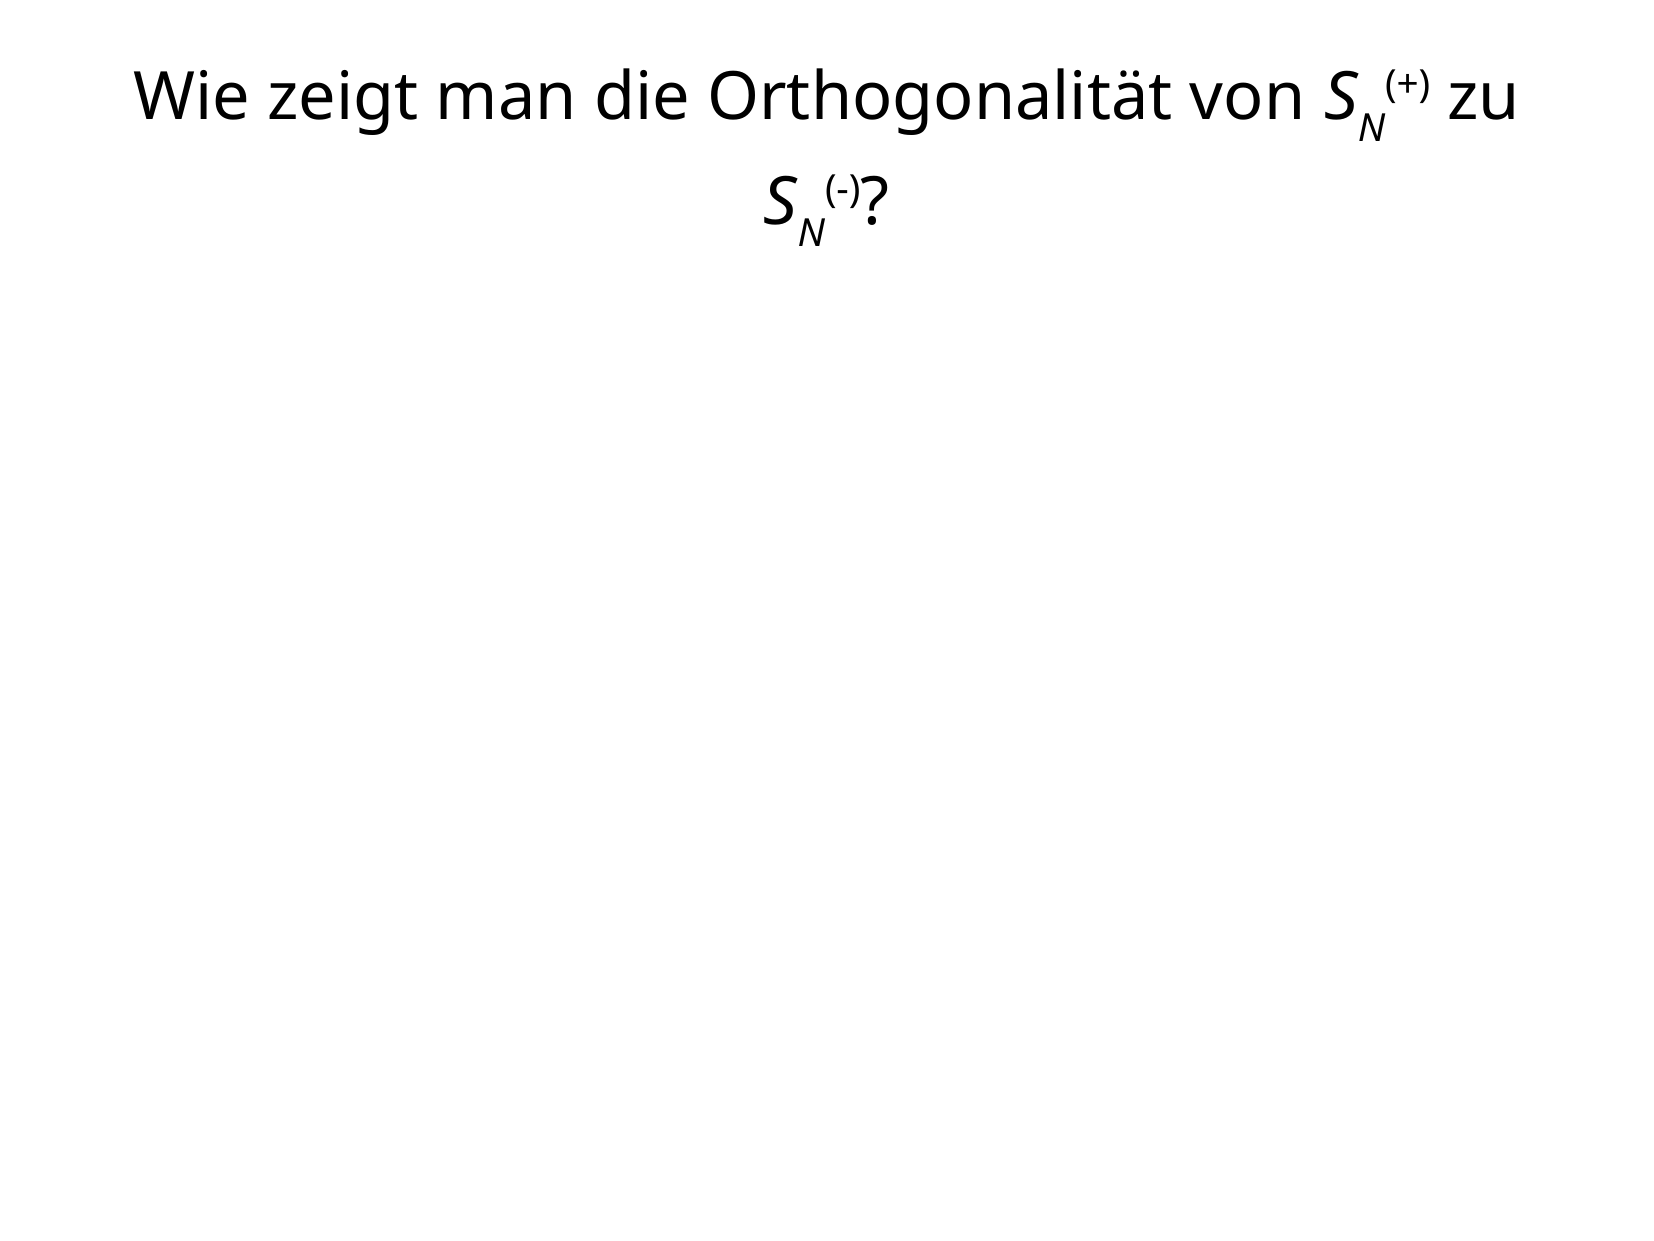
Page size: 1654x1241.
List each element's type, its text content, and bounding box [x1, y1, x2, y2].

title Wie zeigt man die Orthogonalität von SN(+) zu SN(-)? [82, 49, 1571, 257]
